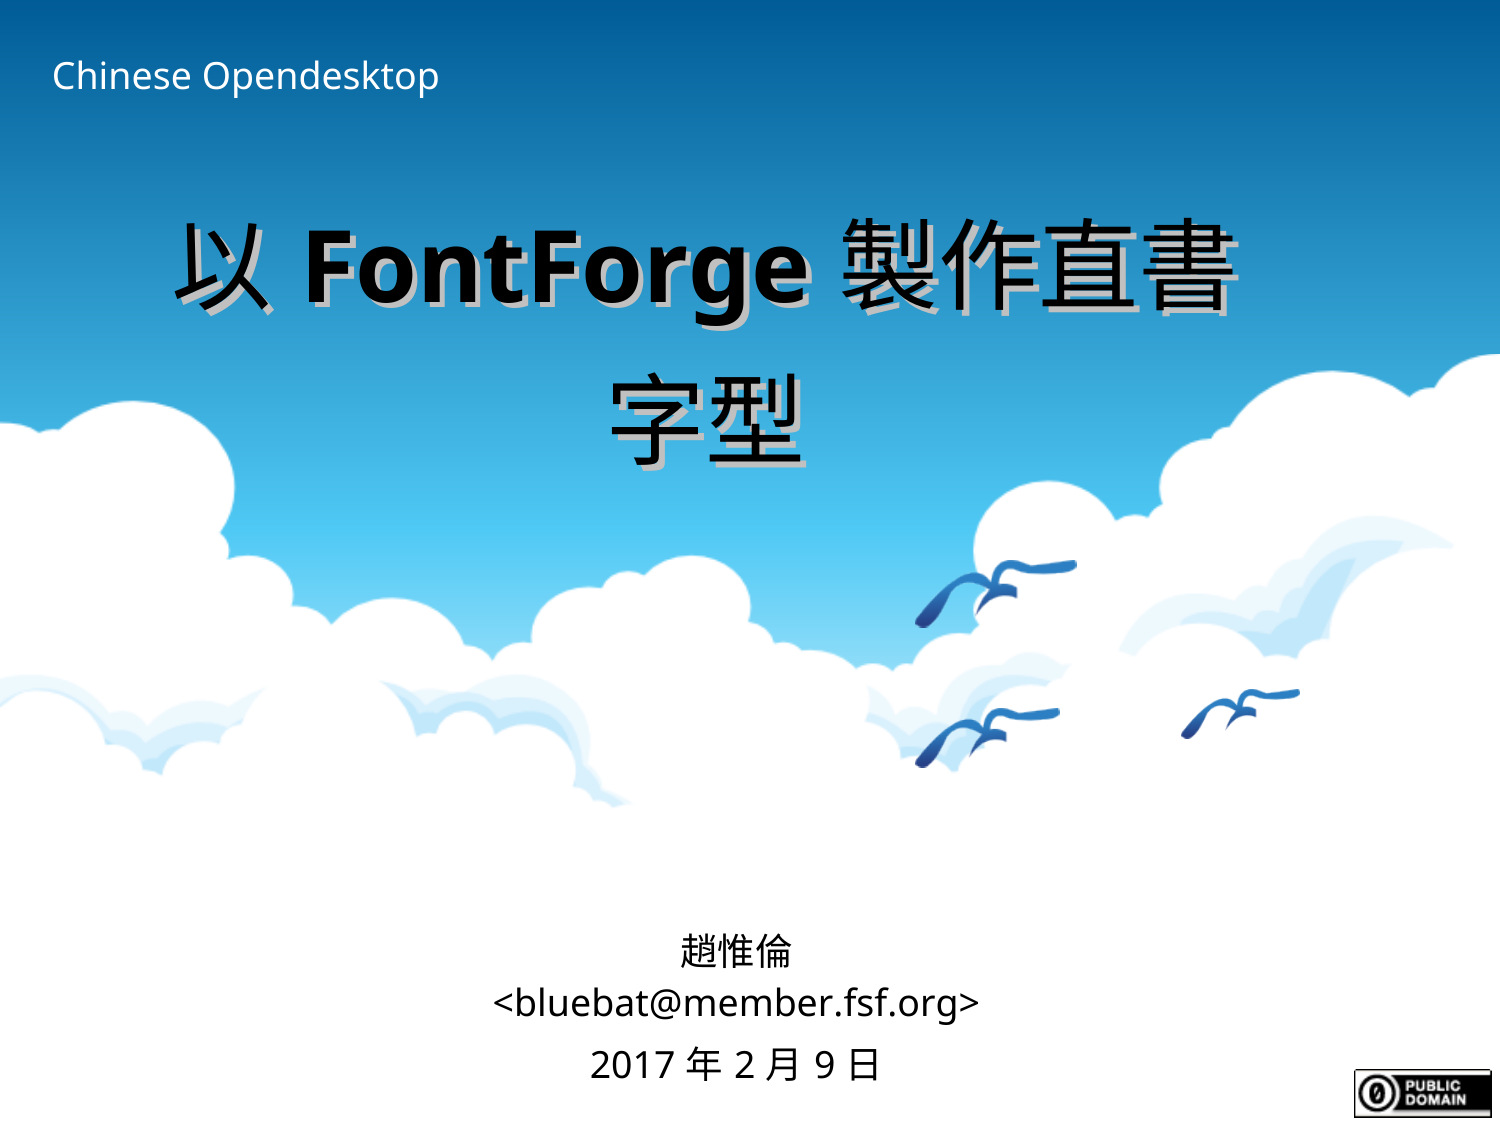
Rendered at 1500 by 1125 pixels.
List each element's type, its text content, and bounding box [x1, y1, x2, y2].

text_box 趙惟倫 <bluebat@member.fsf.org> 2017年2月9日 [400, 914, 1116, 1085]
title 以FontForge製作直書字型 [156, 220, 1323, 443]
text_box Chinese Opendesktop [37, 41, 1200, 108]
picture [0, 354, 1500, 1125]
